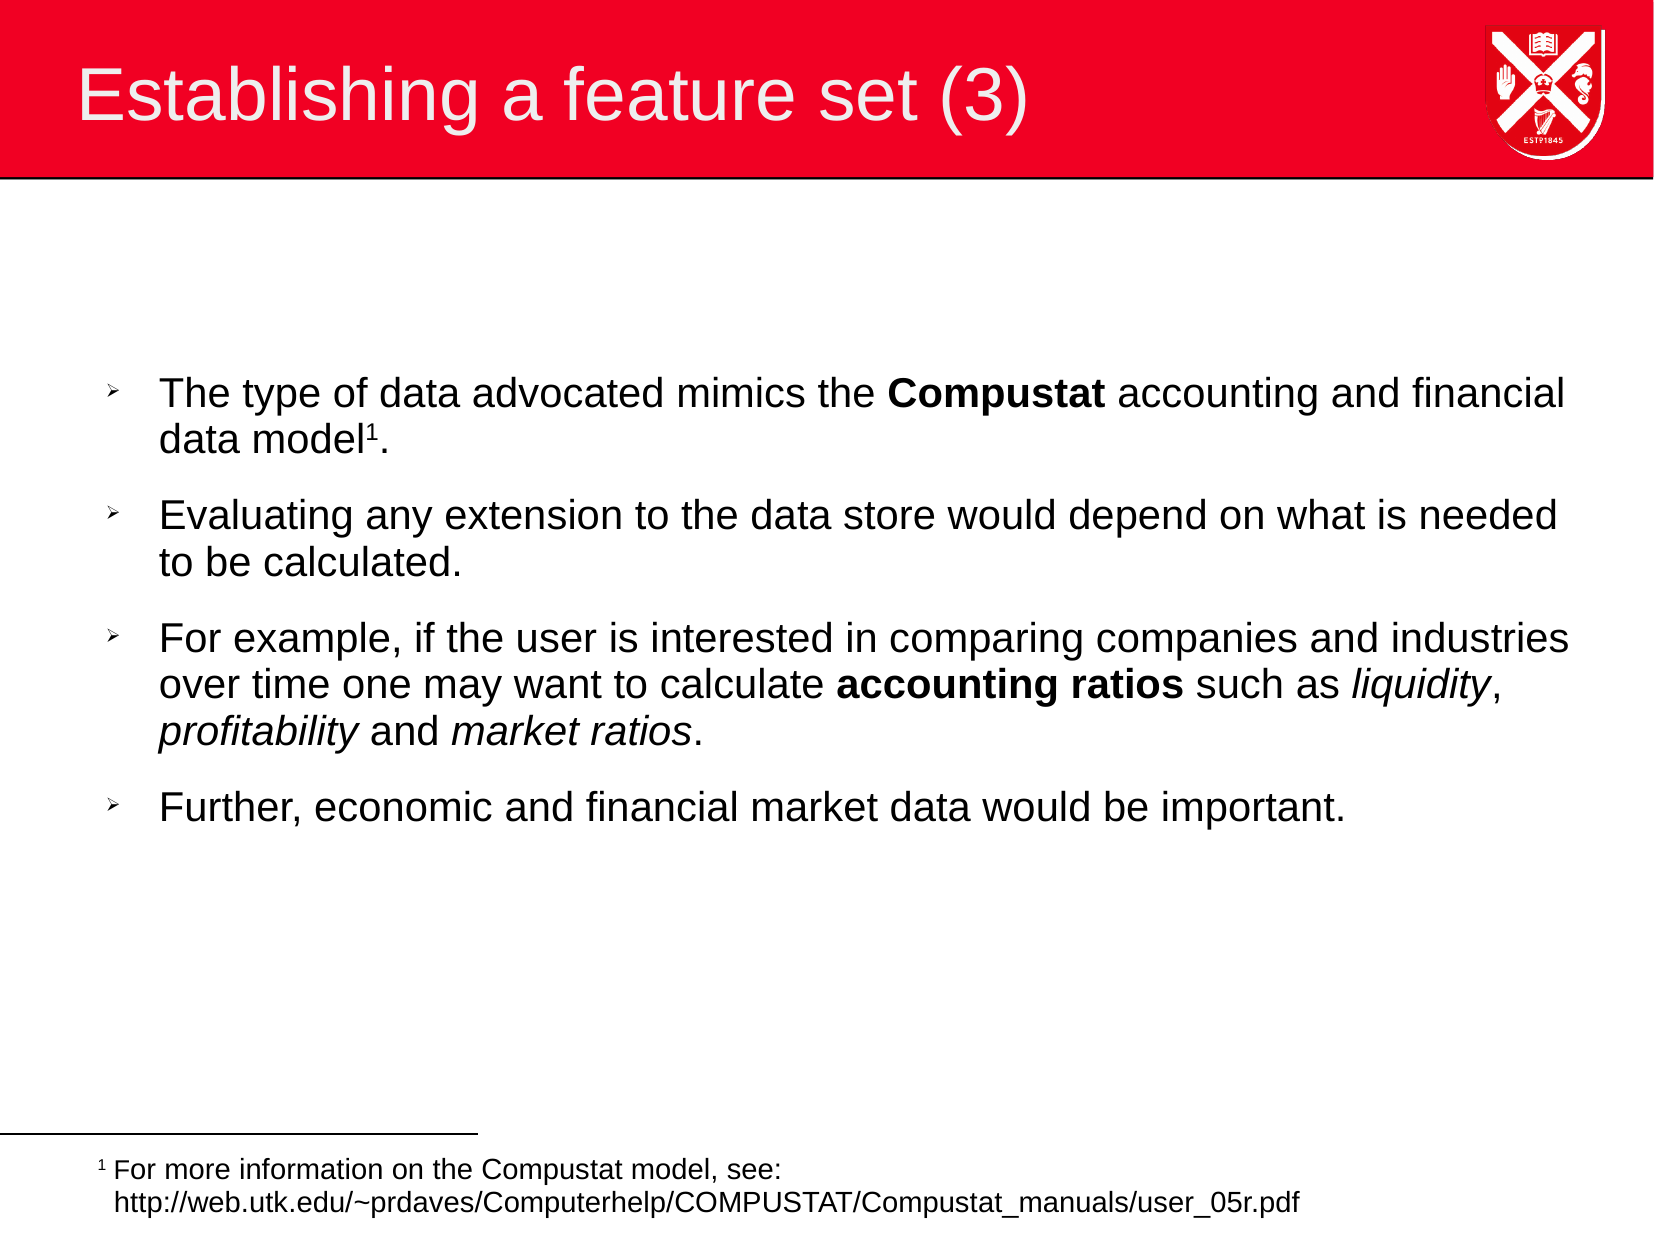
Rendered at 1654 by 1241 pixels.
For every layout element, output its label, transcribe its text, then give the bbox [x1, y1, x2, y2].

list The type of data advocated mimics the Compustat accounting and financial data model1. Evaluating any extension to the data store would depend on what is needed to be calculated. For example, if the user is interested in comparing companies and industries over time one may want to calculate accounting ratios such as liquidity, profitability and market ratios. Further, economic and financial market data would be important. [88, 369, 1577, 1067]
picture [1478, 25, 1609, 156]
text_box 1 For more information on the Compustat model, see: http://web.utk.edu/~prdaves/Computerhelp/COMPUSTAT/Compustat_manuals/user_05r.pdf [82, 1145, 1309, 1226]
title Establishing a feature set (3) [0, 0, 1654, 178]
